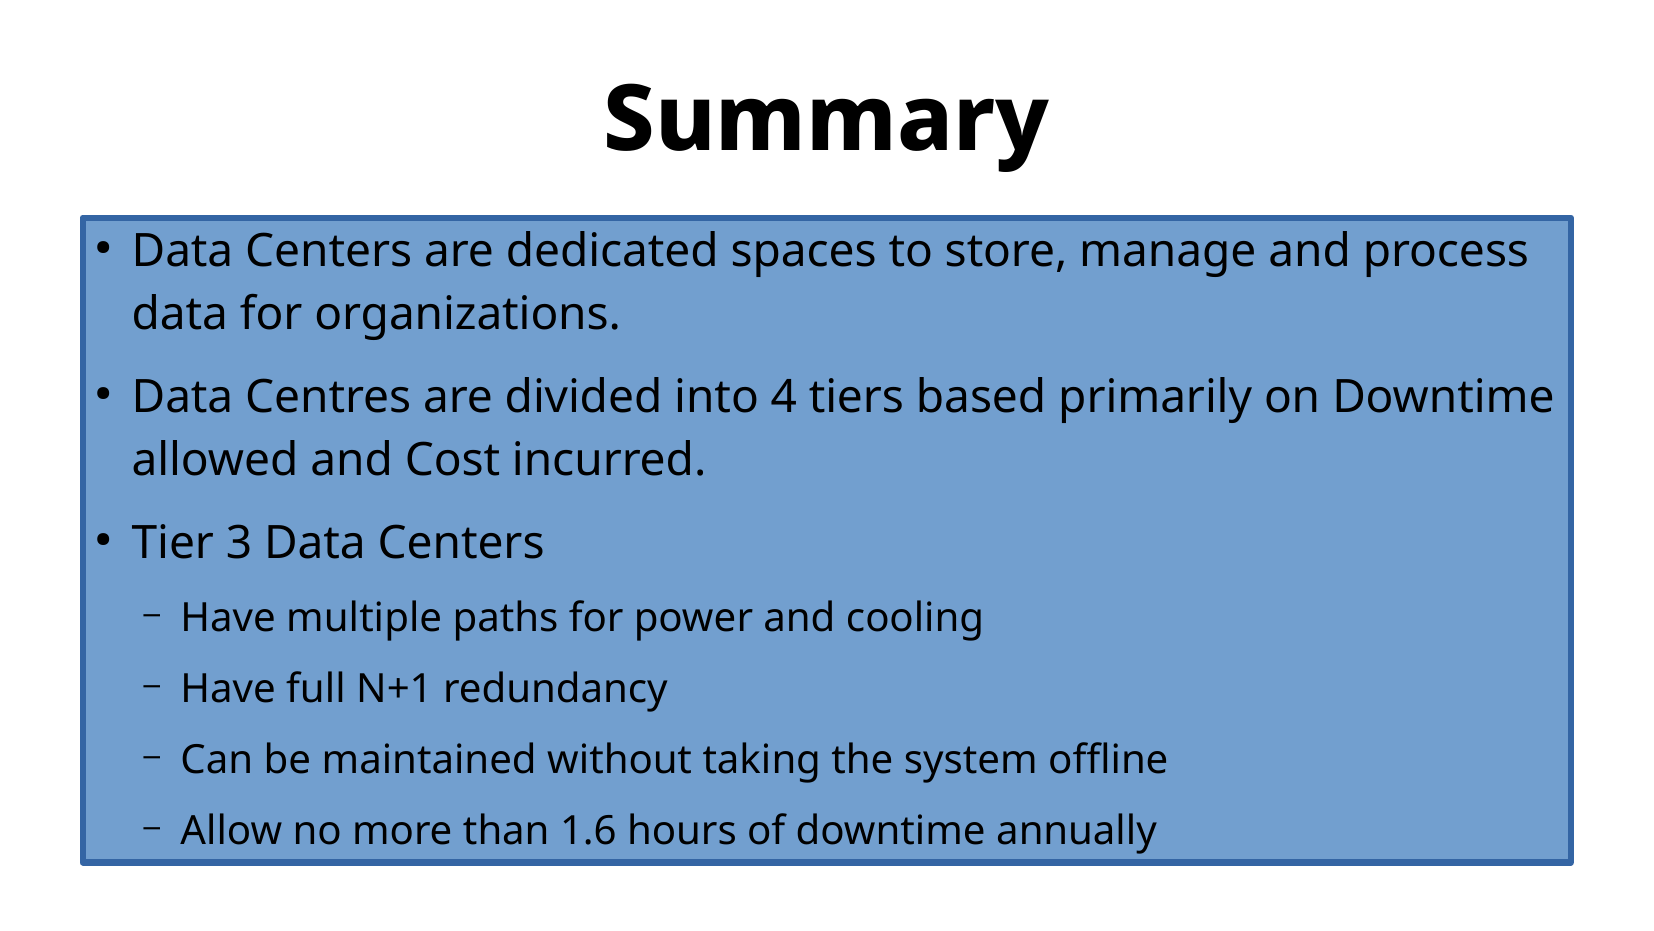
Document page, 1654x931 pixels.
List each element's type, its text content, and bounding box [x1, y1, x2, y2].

title Summary [82, 37, 1571, 193]
list Data Centers are dedicated spaces to store, manage and process data for organizations. Data Centres are divided into 4 tiers based primarily on Downtime allowed and Cost incurred. Tier 3 Data Centers Have multiple paths for power and cooling Have full N+1 redundancy Can be maintained without taking the system offline Allow no more than 1.6 hours of downtime annually [82, 217, 1571, 863]
